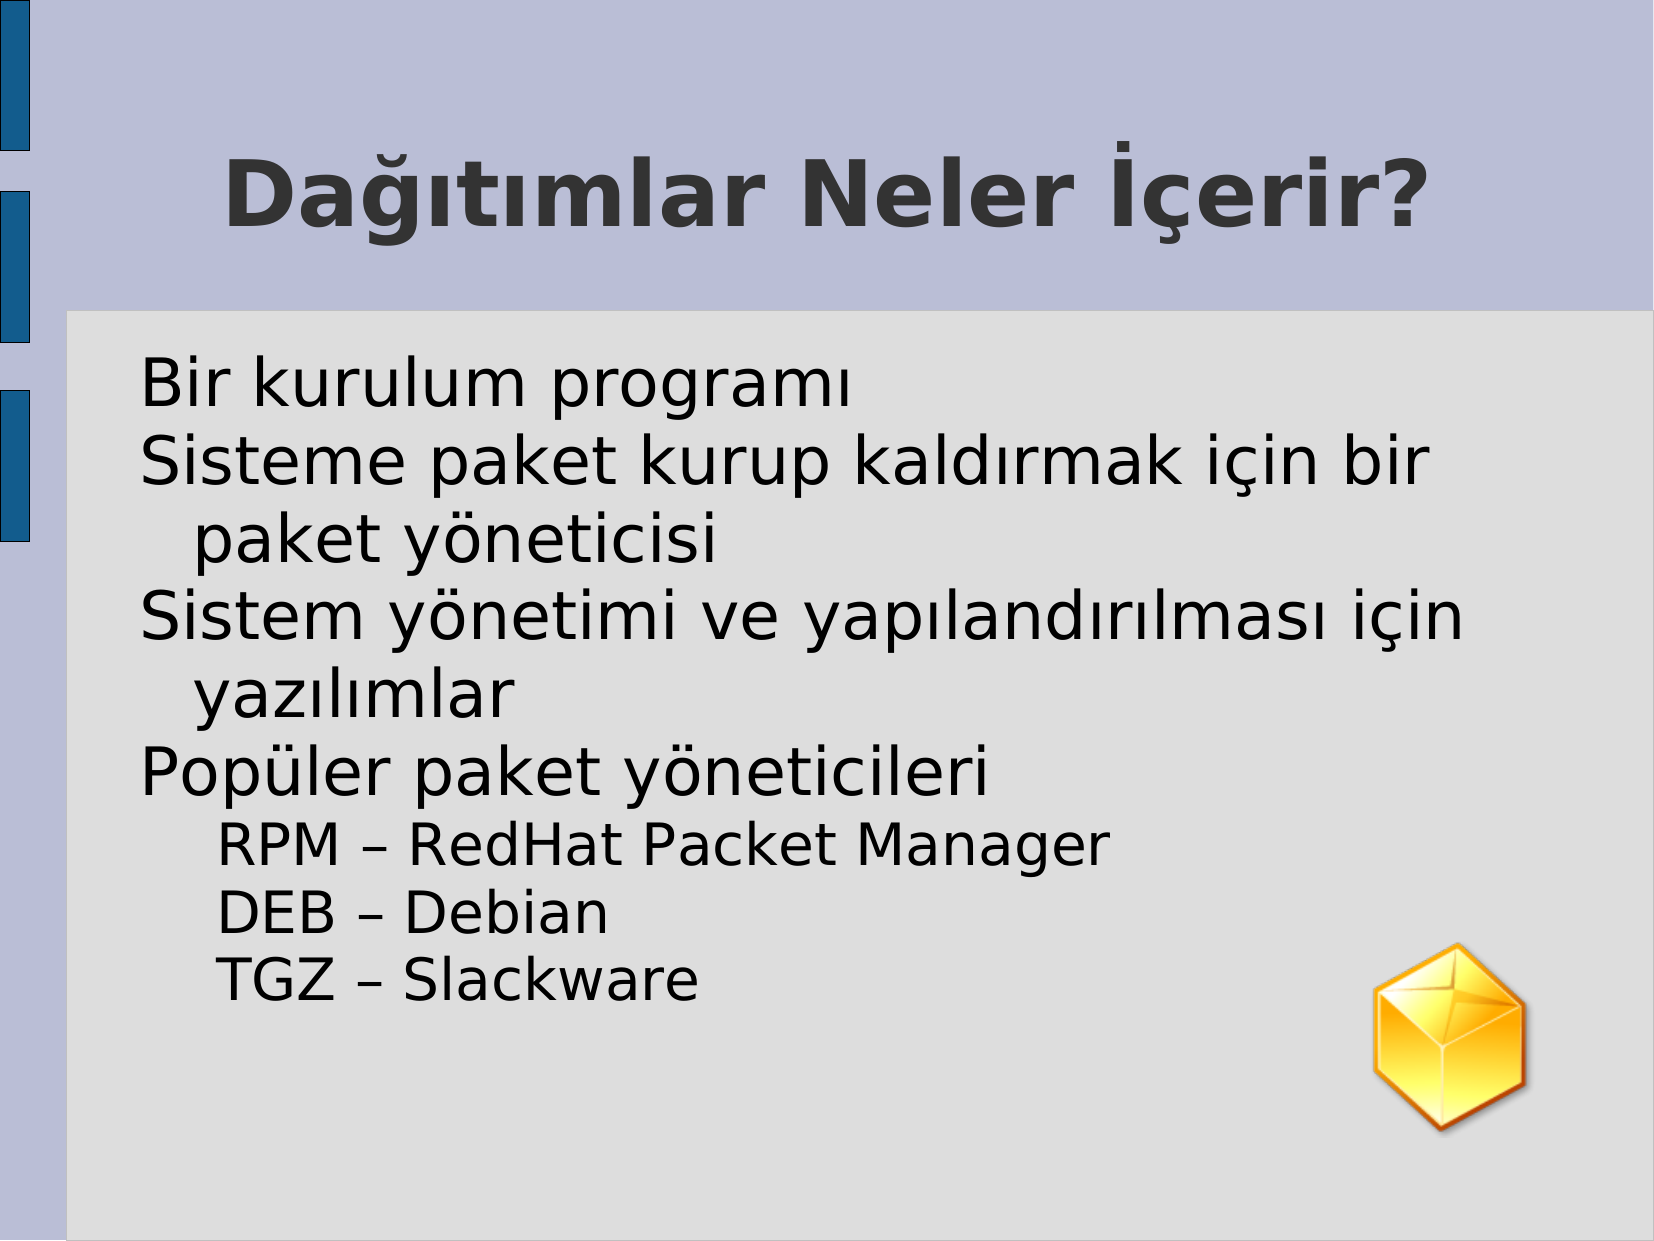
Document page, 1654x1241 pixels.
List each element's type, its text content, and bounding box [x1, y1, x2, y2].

title Dağıtımlar Neler İçerir? [121, 91, 1534, 299]
picture [1350, 937, 1550, 1138]
list Bir kurulum programı Sisteme paket kurup kaldırmak için bir paket yöneticisi Sistem yönetimi ve yapılandırılması için yazılımlar Popüler paket yöneticileri RPM – RedHat Packet Manager DEB – Debian TGZ – Slackware [121, 344, 1534, 1127]
